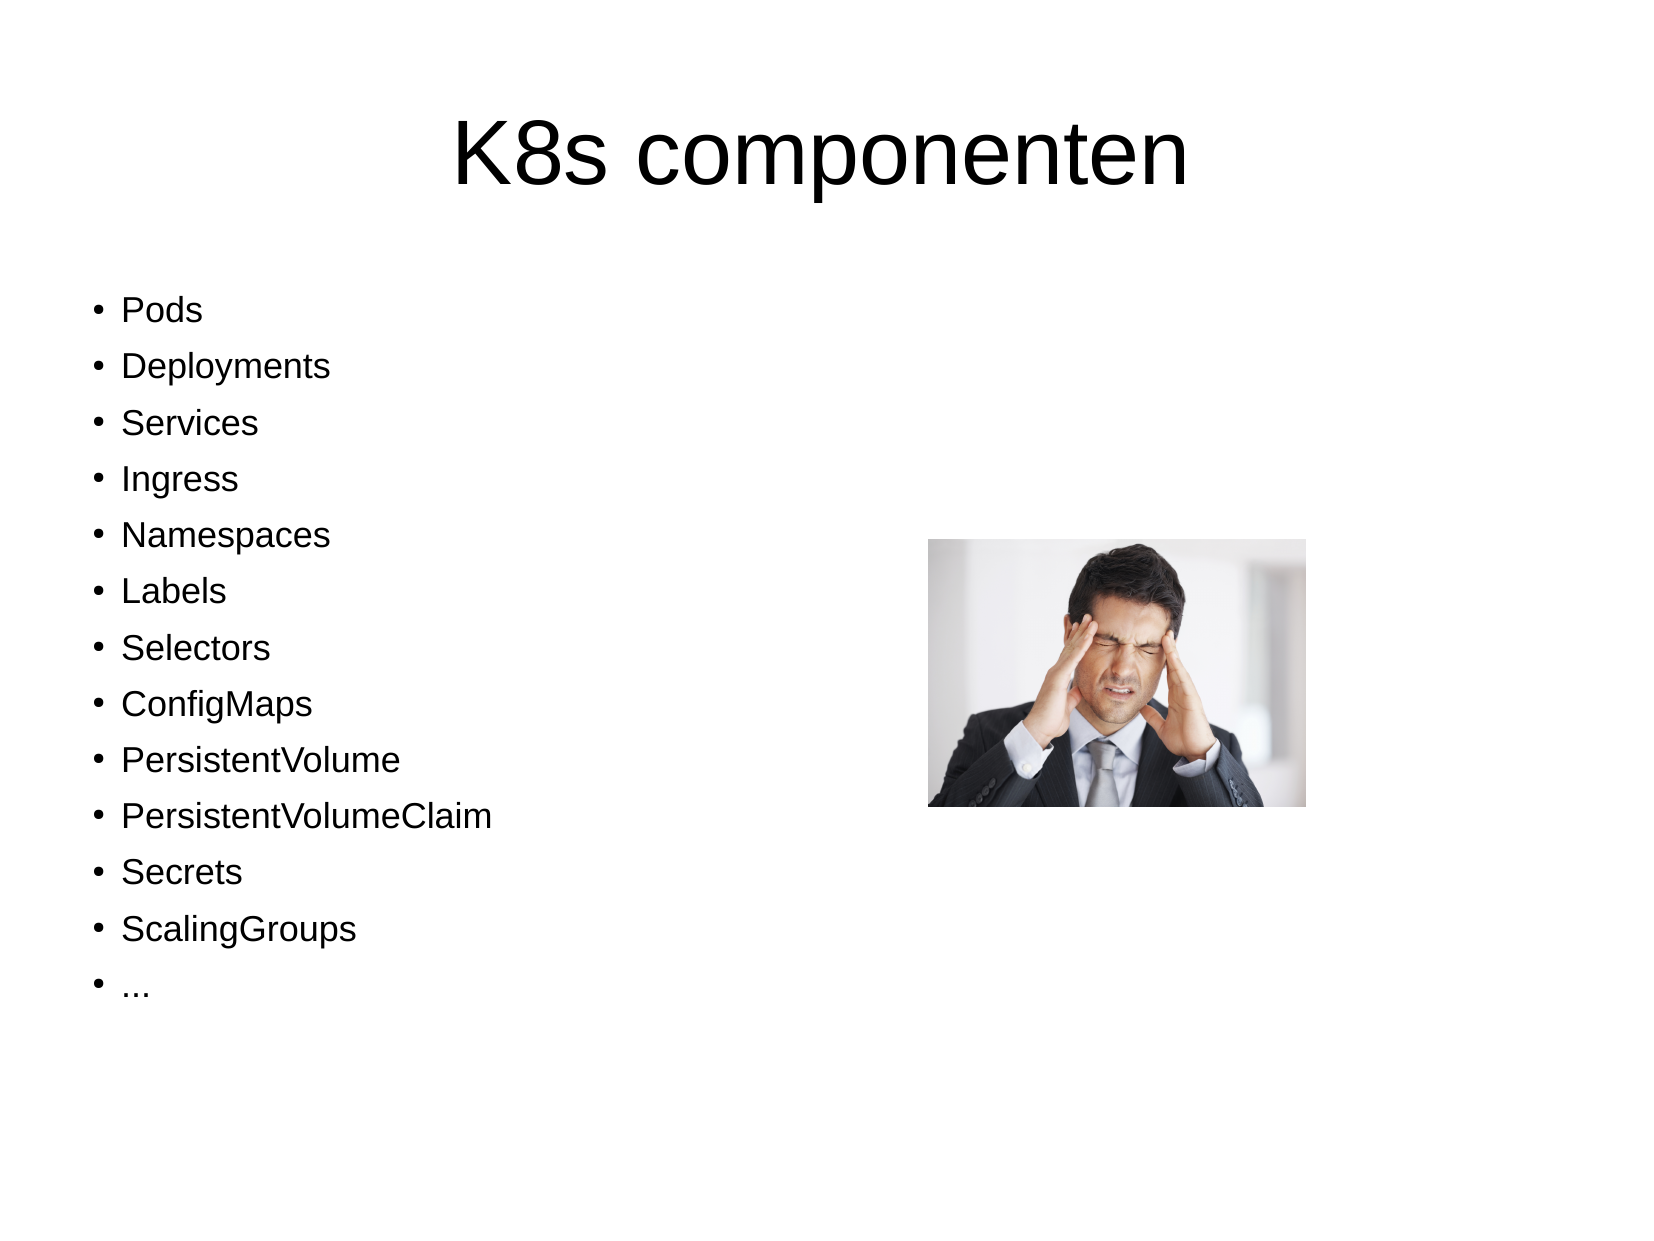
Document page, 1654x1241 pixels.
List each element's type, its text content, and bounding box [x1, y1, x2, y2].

list Pods Deployments Services Ingress Namespaces Labels Selectors ConfigMaps PersistentVolume PersistentVolumeClaim Secrets ScalingGroups ... [82, 290, 1571, 1010]
title K8s componenten [82, 49, 1571, 257]
picture [928, 539, 1306, 807]
